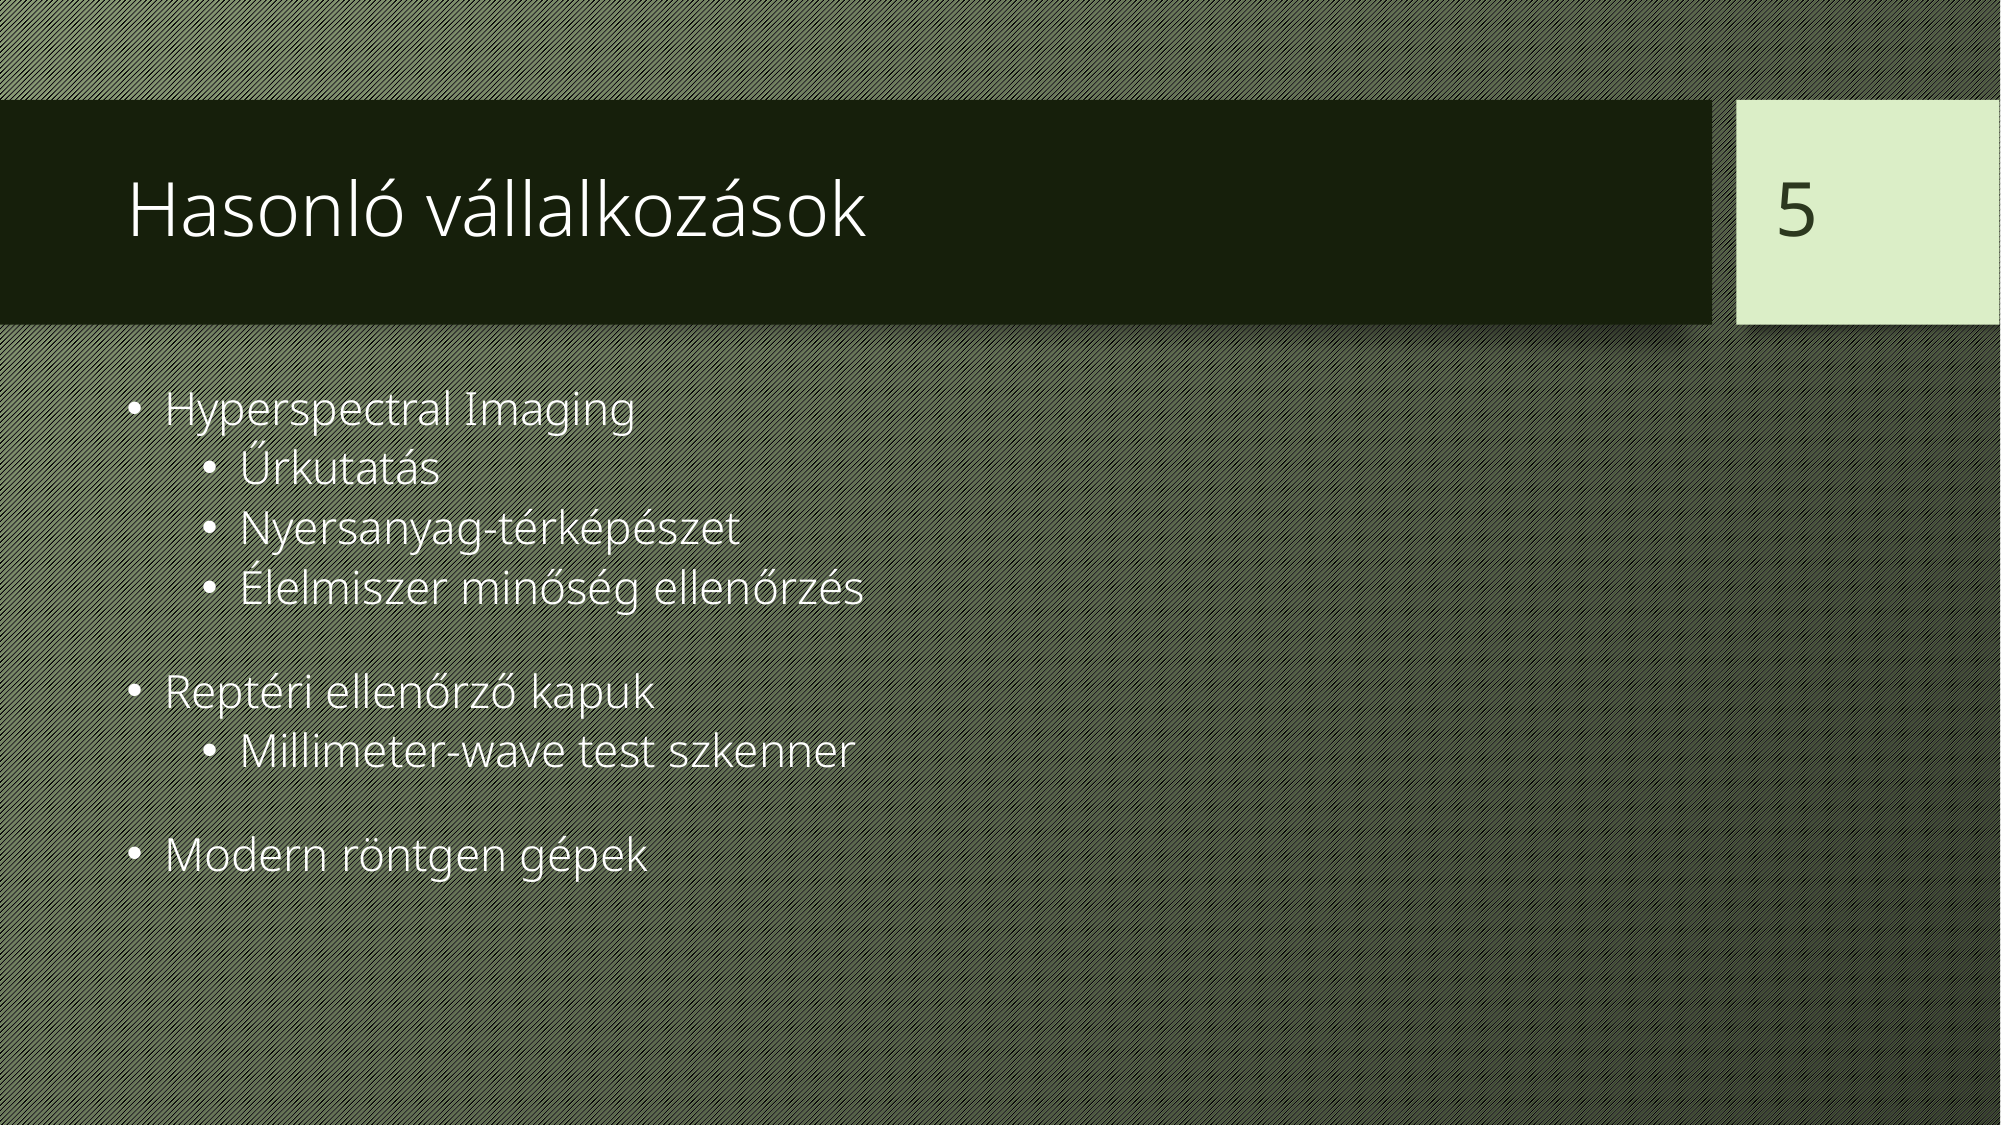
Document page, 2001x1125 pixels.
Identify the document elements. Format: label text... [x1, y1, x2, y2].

title Hasonló vállalkozások [111, 123, 1689, 301]
text_box <number> [1760, 123, 1950, 303]
list Hyperspectral Imaging Űrkutatás Nyersanyag-térképészet Élelmiszer minőség ellenőrzés Reptéri ellenőrző kapuk Millimeter-wave test szkenner Modern röntgen gépek [111, 383, 1689, 1066]
picture [0, 0, 2001, 1125]
